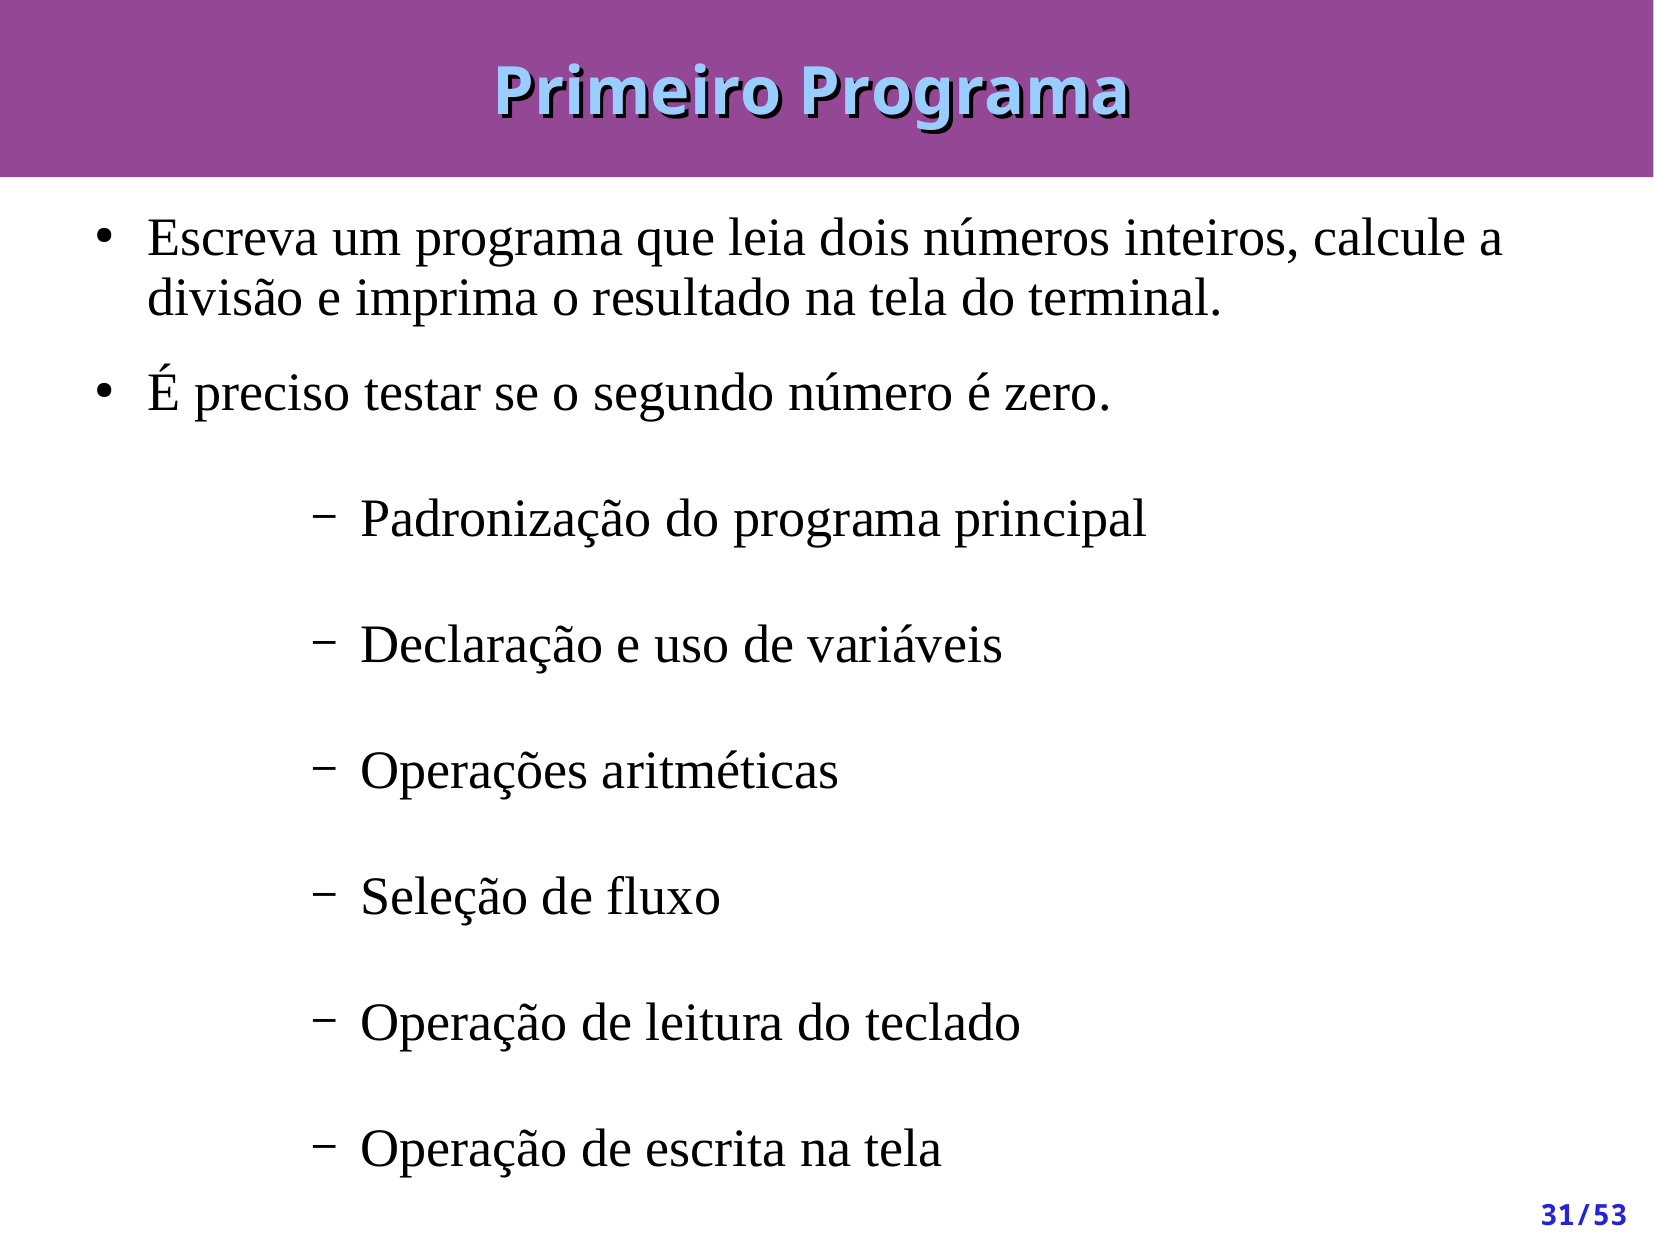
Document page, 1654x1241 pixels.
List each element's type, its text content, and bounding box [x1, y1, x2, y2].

title Primeiro Programa [0, 0, 1654, 178]
list Escreva um programa que leia dois números inteiros, calcule a divisão e imprima o resultado na tela do terminal. É preciso testar se o segundo número é zero. Padronização do programa principal Declaração e uso de variáveis Operações aritméticas Seleção de fluxo Operação de leitura do teclado Operação de escrita na tela [76, 206, 1565, 1211]
